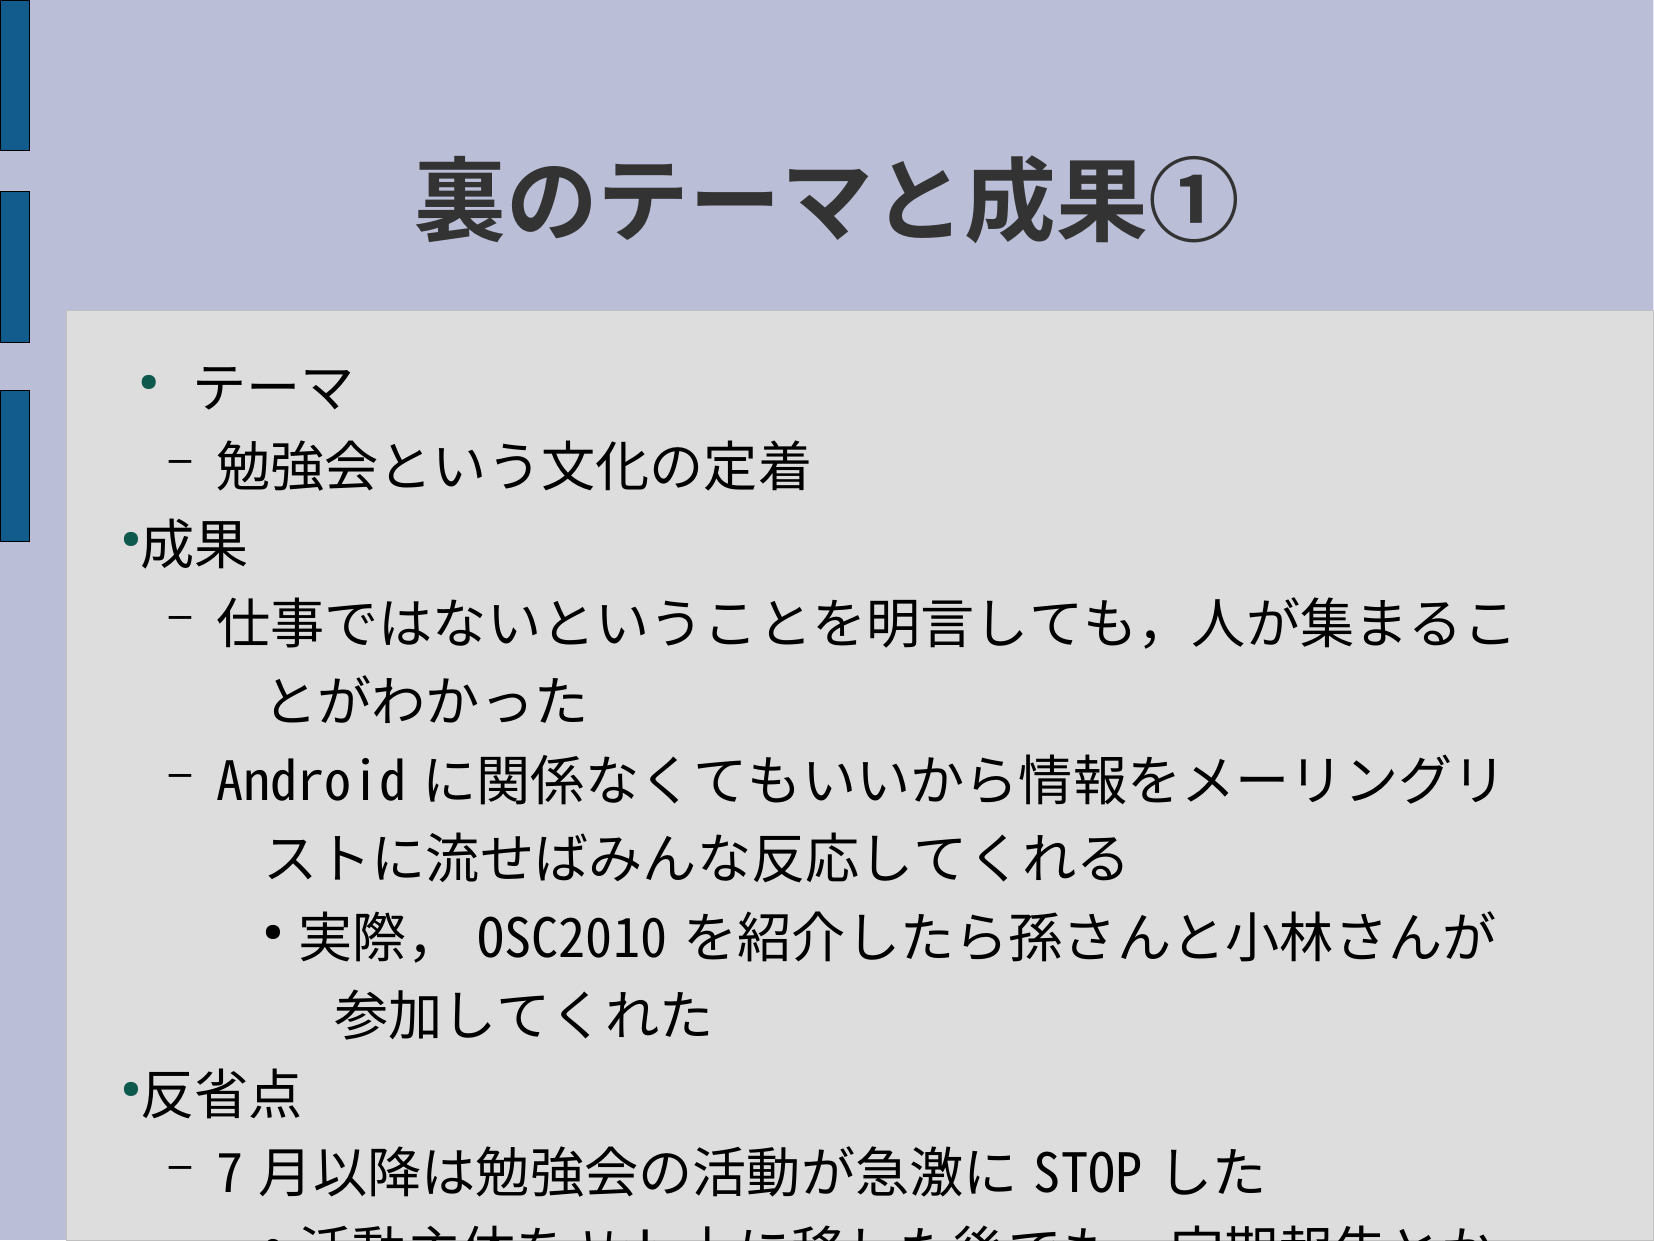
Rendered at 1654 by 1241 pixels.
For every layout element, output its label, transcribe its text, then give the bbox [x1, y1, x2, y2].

title 裏のテーマと成果① [121, 91, 1534, 299]
list テーマ 勉強会という文化の定着 成果 仕事ではないということを明言しても，人が集まることがわかった Androidに関係なくてもいいから情報をメーリングリストに流せばみんな反応してくれる 実際，OSC2010を紹介したら孫さんと小林さんが参加してくれた 反省点 7月以降は勉強会の活動が急激にSTOPした 活動主体をWeb上に移した後でも，定期報告とかするルールにしとけばよかったかなぁ．．． 定期的に顔をあわせるほうがよい? チャット使わなかったなぁ．．． [121, 344, 1534, 1159]
